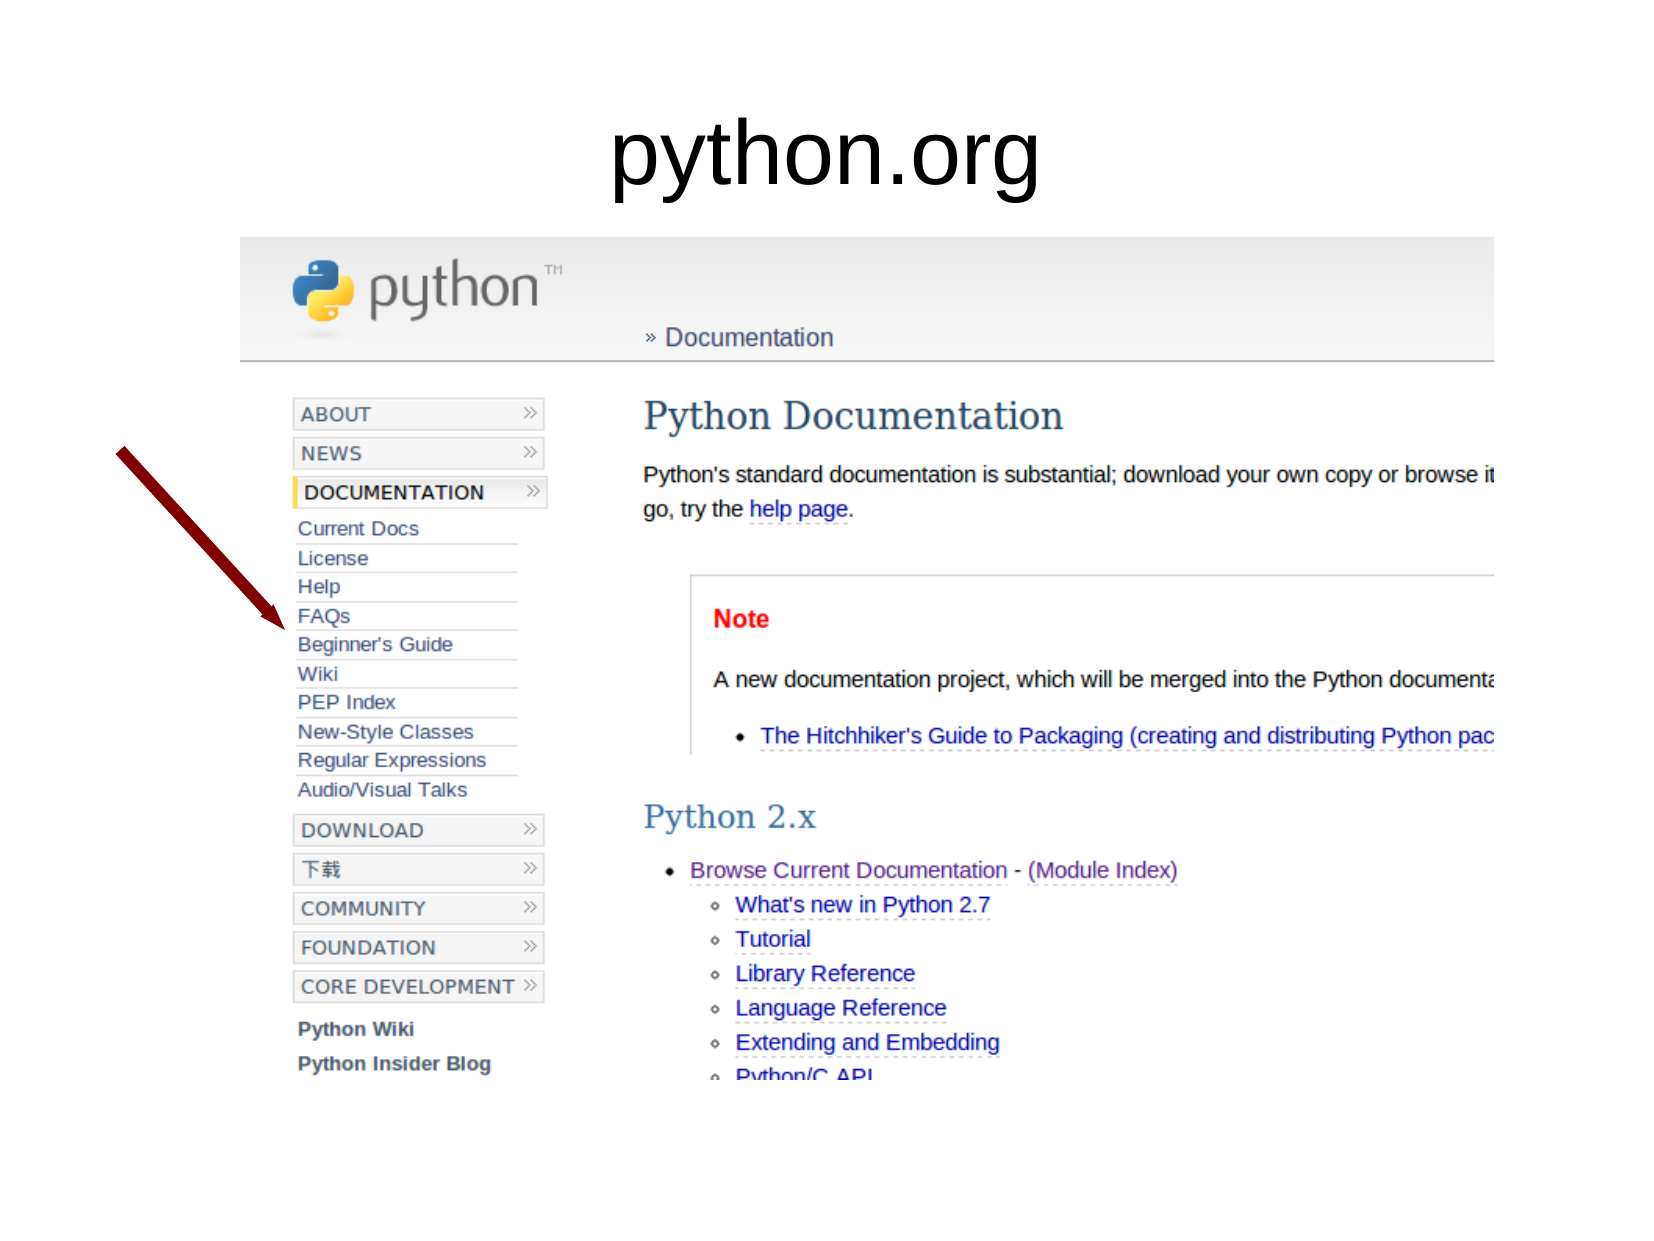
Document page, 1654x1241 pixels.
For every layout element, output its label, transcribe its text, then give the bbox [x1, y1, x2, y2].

title python.org [82, 49, 1571, 257]
picture [240, 237, 1494, 1081]
